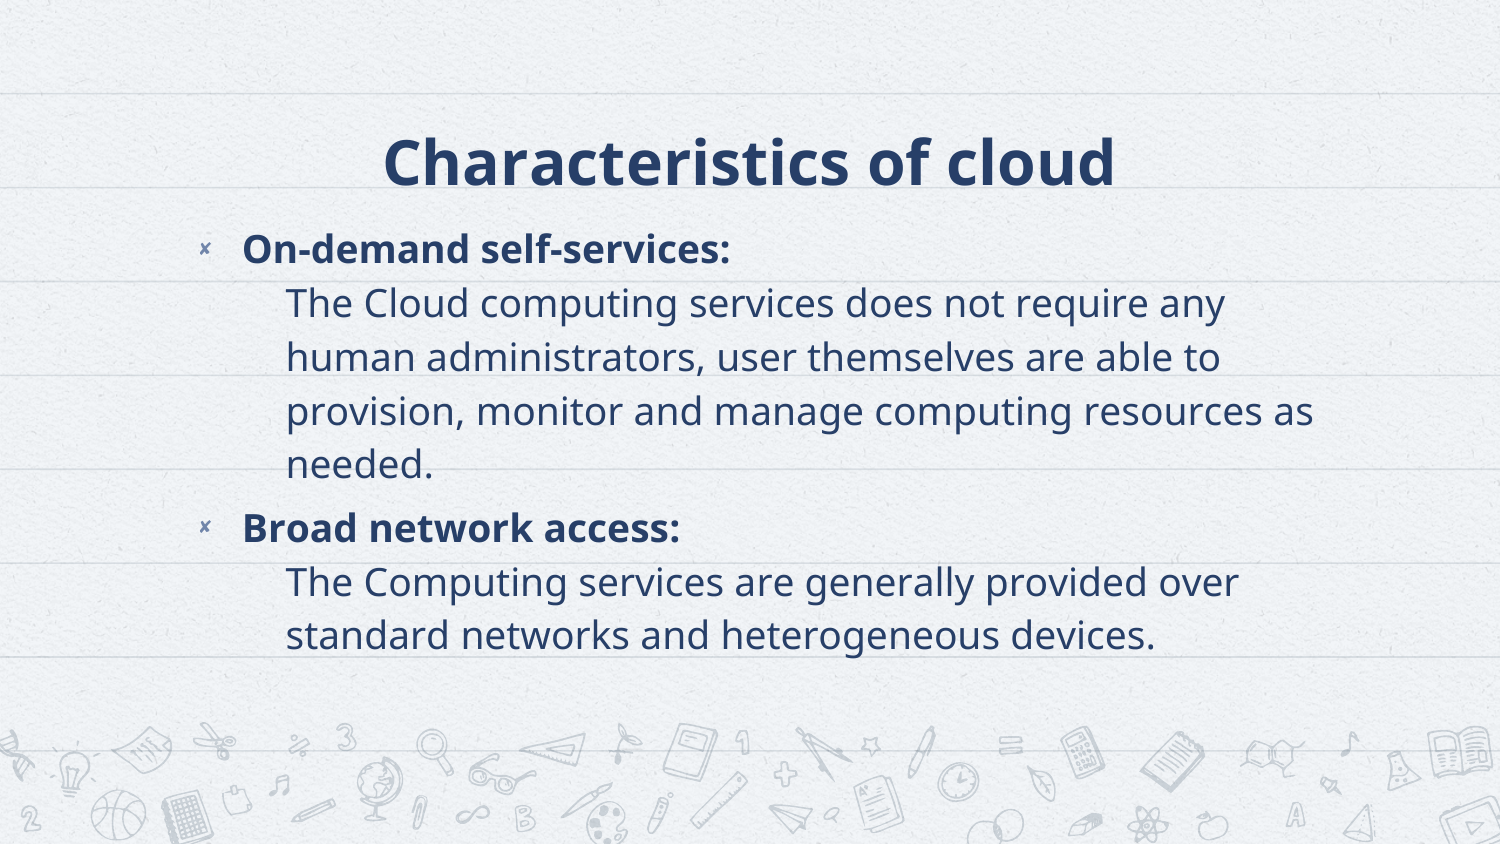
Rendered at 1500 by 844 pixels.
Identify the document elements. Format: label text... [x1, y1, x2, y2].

title Characteristics of cloud [168, 25, 1332, 106]
list On-demand self-services: The Cloud computing services does not require any human administrators, user themselves are able to provision, monitor and manage computing resources as needed. Broad network access: The Computing services are generally provided over standard networks and heterogeneous devices. [86, 117, 1414, 658]
